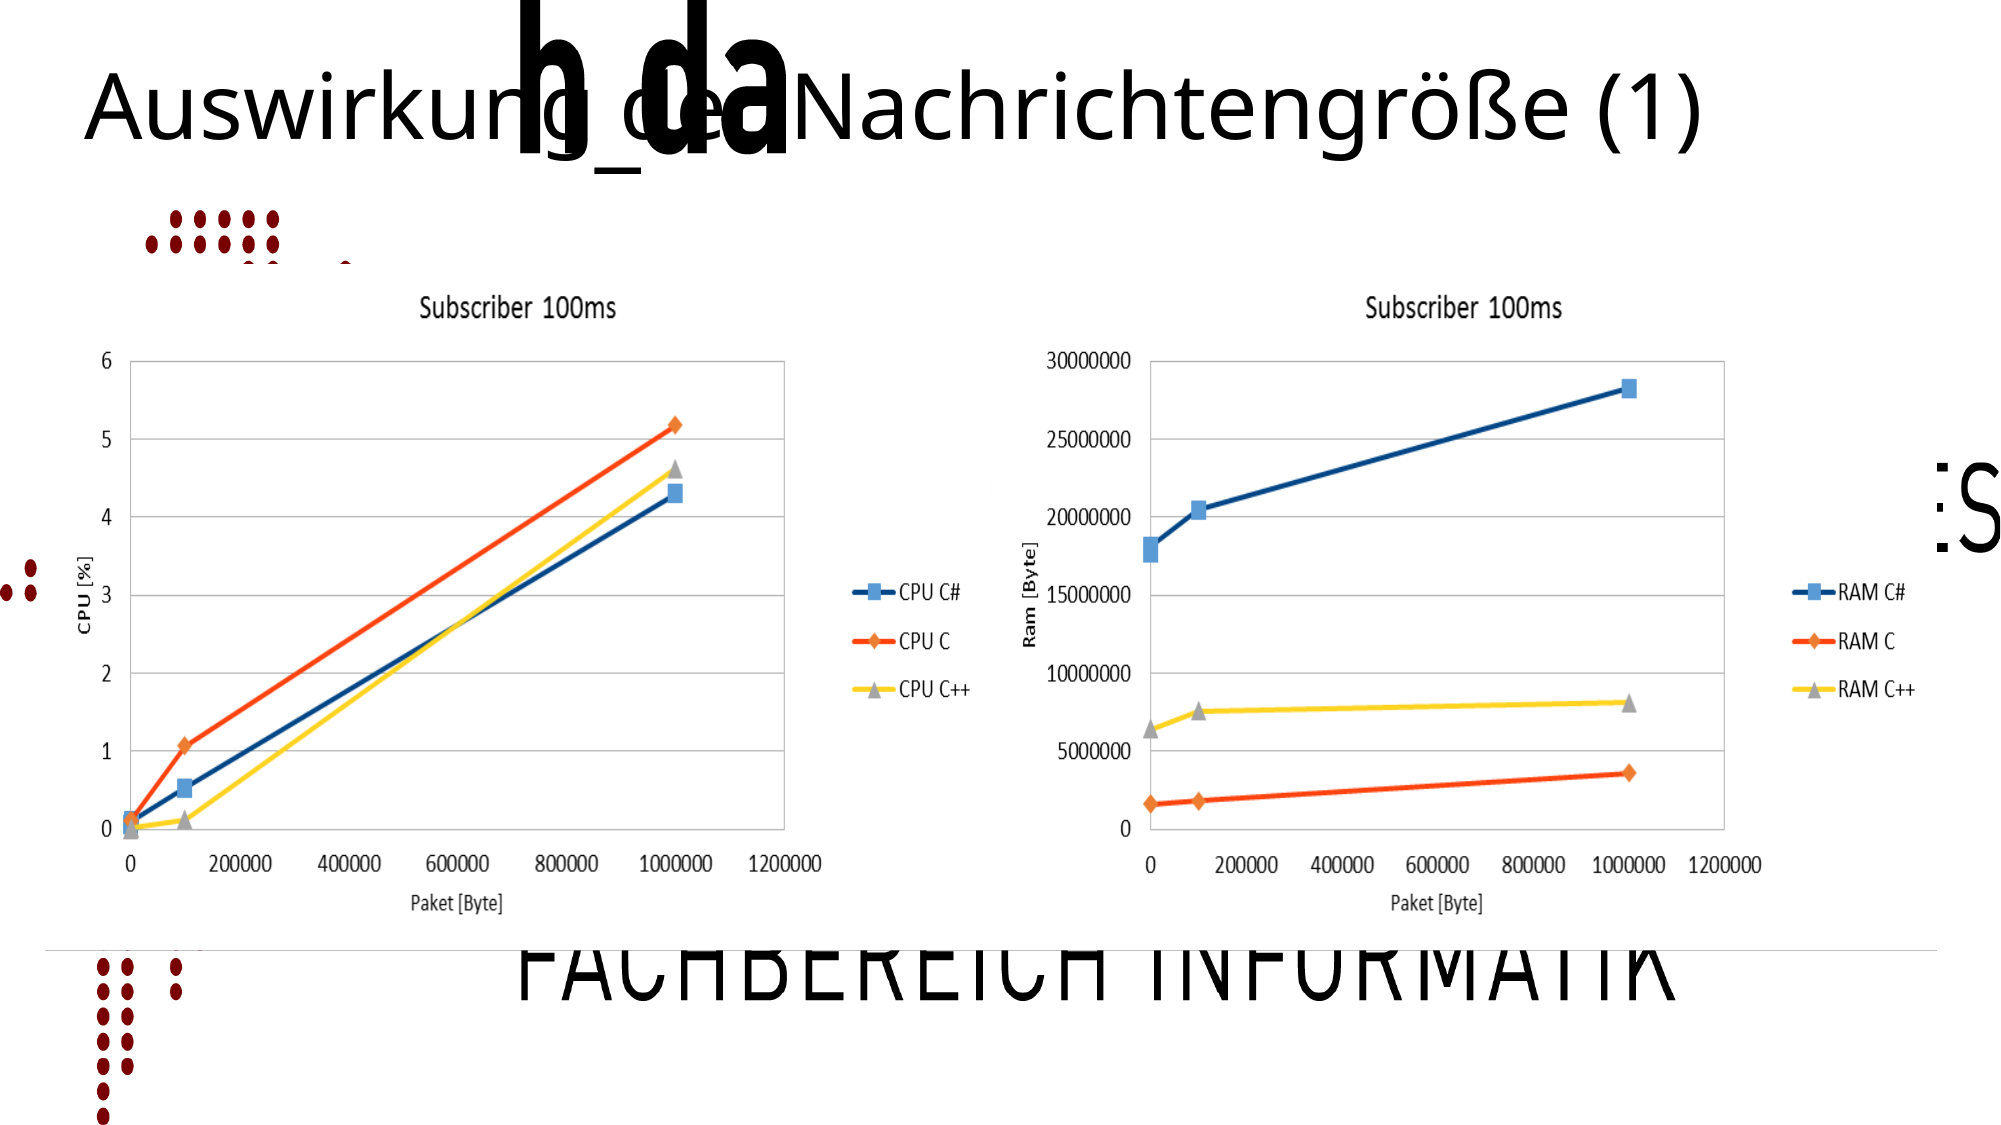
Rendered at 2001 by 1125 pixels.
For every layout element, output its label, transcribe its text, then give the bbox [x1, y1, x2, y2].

picture [45, 264, 1938, 952]
title Auswirkung der Nachrichtengröße (1) [69, 0, 1795, 219]
